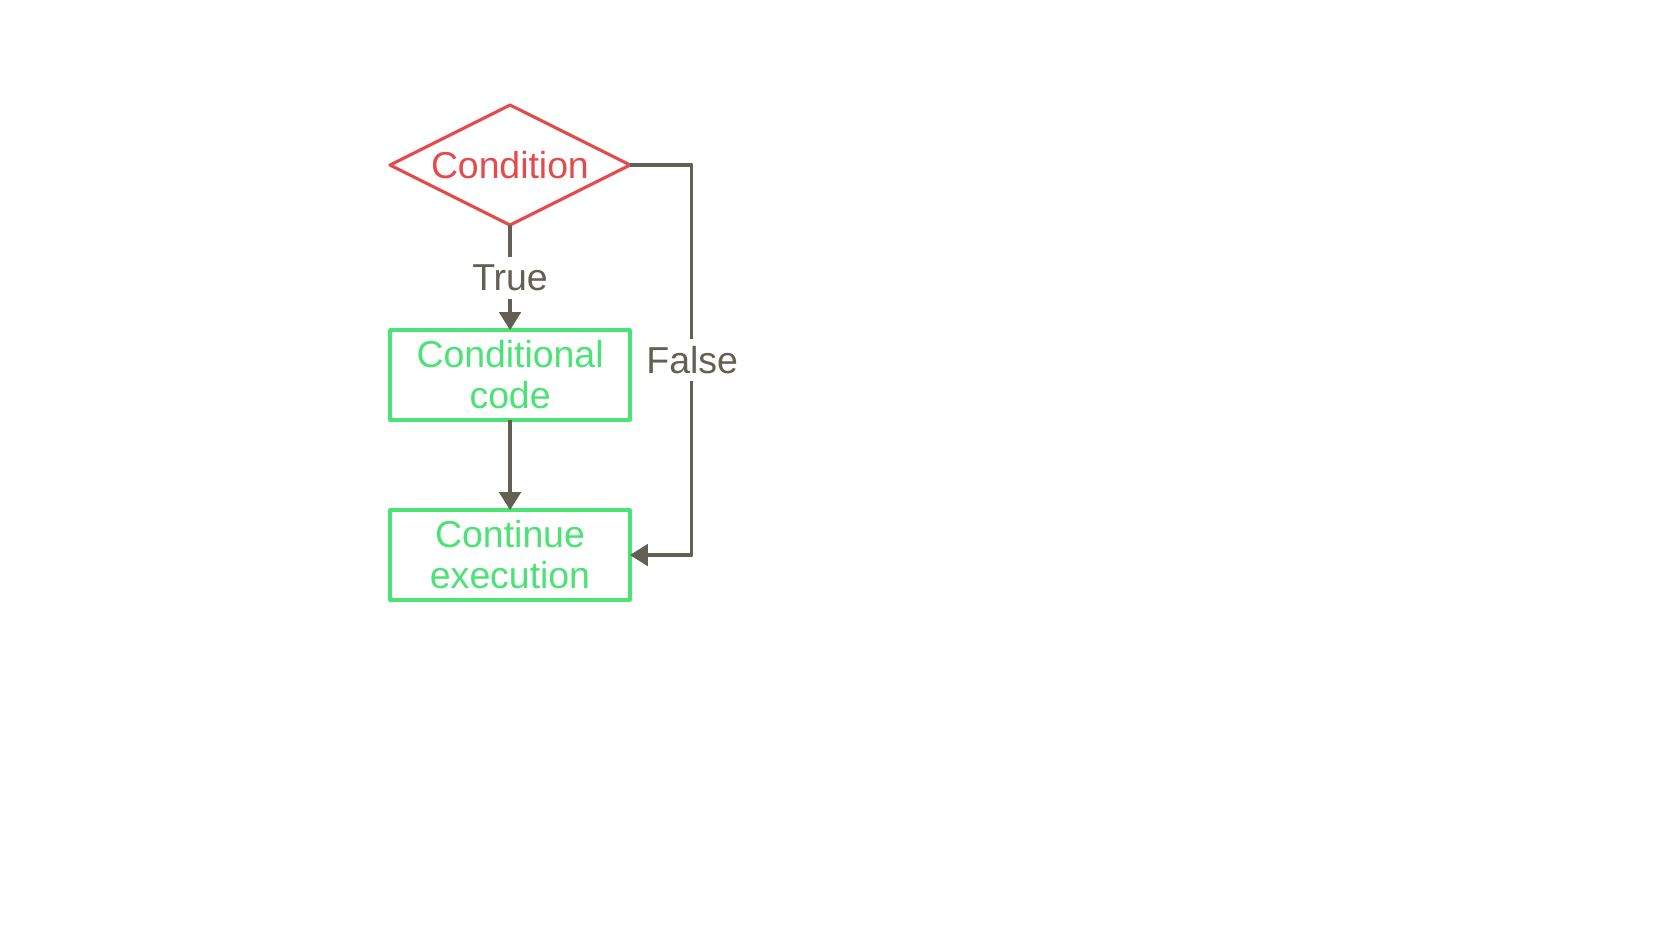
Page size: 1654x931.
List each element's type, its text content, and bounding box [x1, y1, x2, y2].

text_box Continue execution [390, 510, 631, 601]
text_box Condition [390, 105, 630, 225]
text_box Conditional code [390, 330, 631, 421]
